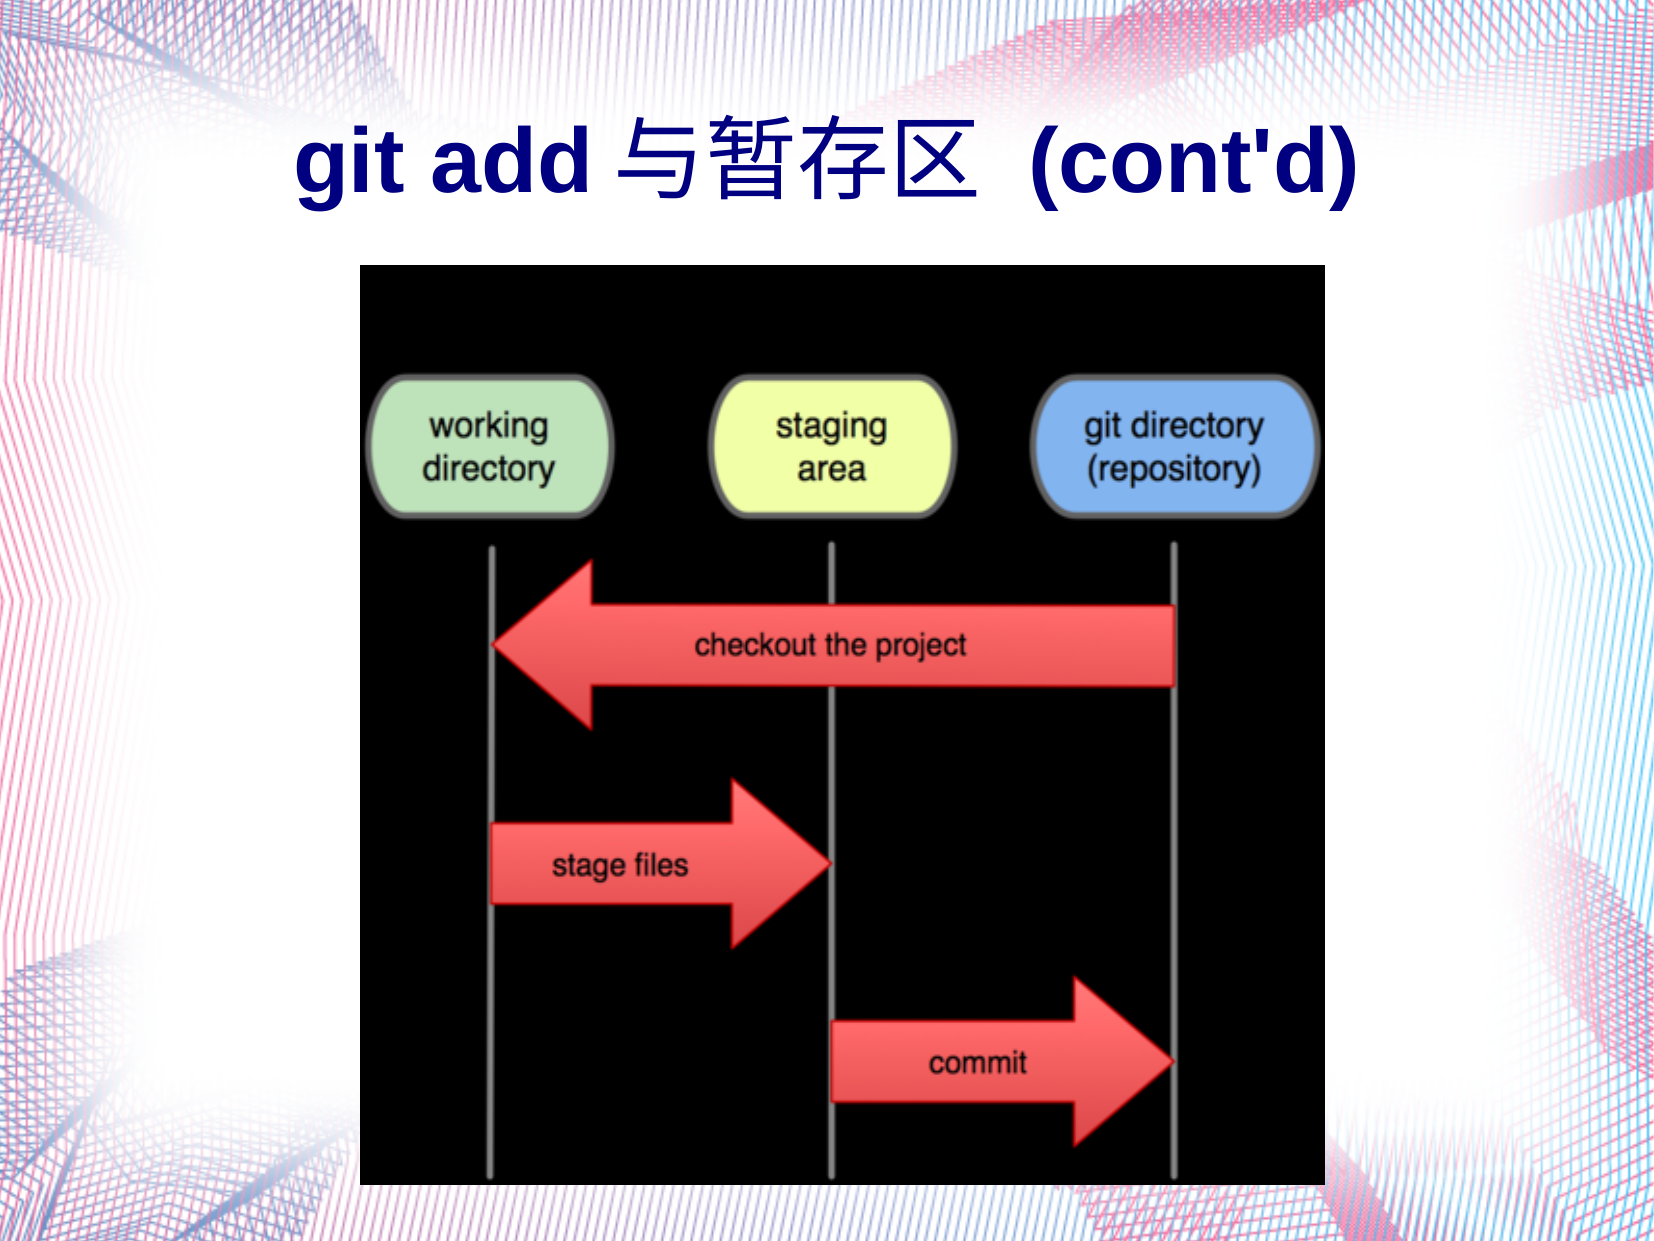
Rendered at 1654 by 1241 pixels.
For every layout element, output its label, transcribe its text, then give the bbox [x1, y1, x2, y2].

title git add与暂存区 (cont'd) [82, 49, 1571, 257]
picture [0, 0, 1654, 1241]
